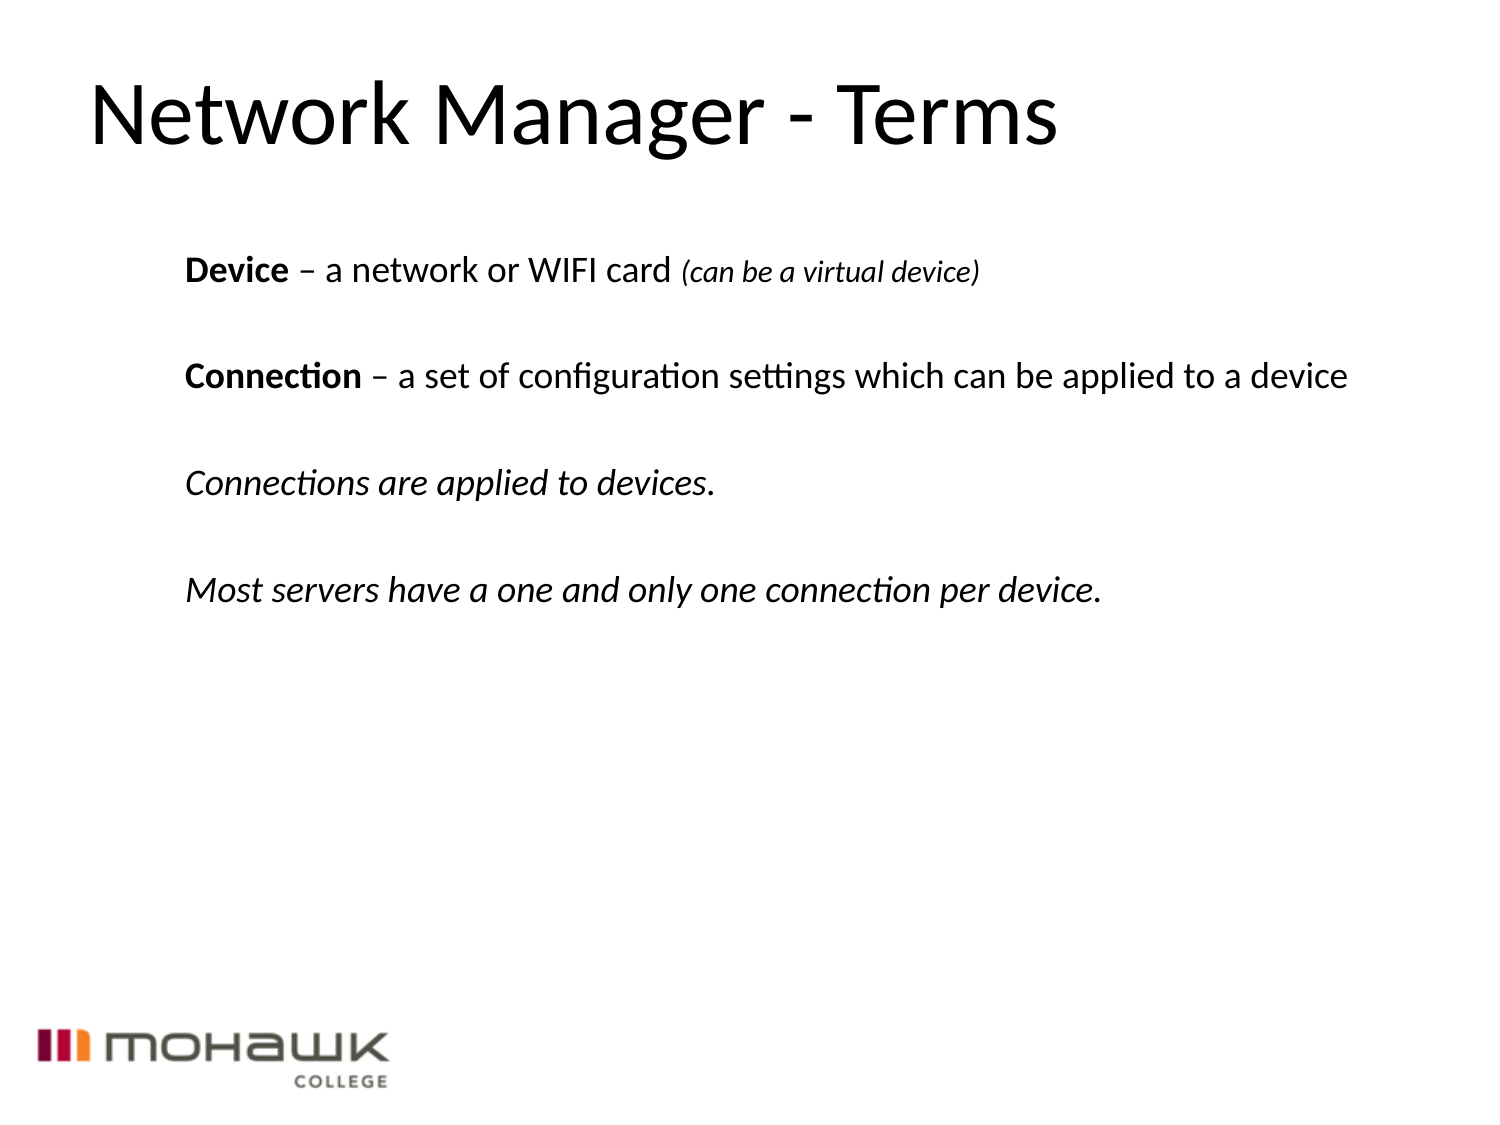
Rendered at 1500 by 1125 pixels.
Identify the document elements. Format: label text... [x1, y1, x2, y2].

title Network Manager - Terms [75, 45, 1425, 233]
picture [5, 1000, 422, 1118]
list Device – a network or WIFI card (can be a virtual device) Connection – a set of configuration settings which can be applied to a device Connections are applied to devices. Most servers have a one and only one connection per device. [170, 237, 1459, 863]
